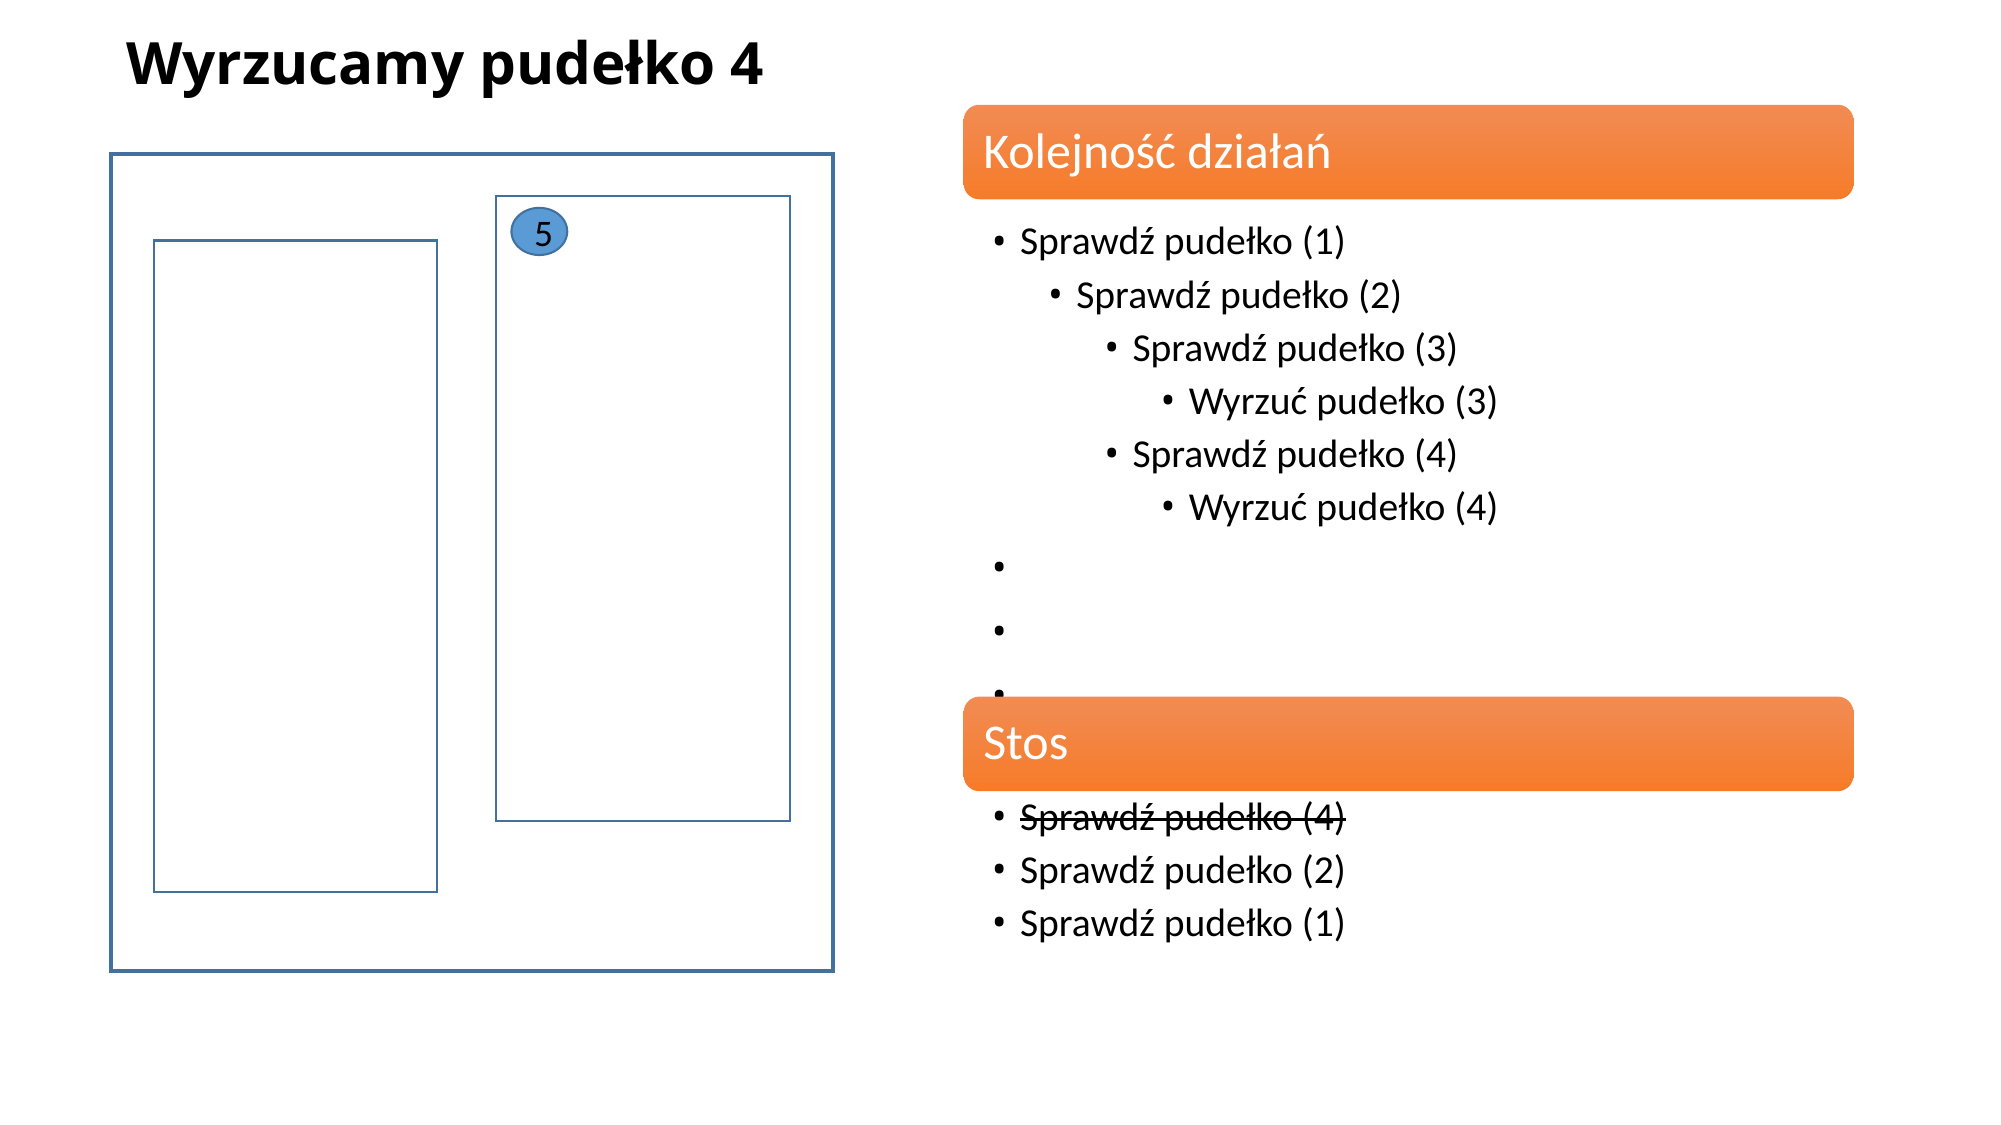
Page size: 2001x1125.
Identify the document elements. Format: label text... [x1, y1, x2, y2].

text_box [511, 215, 519, 248]
text_box [553, 210, 568, 252]
text_box Sprawdź pudełko (1) Sprawdź pudełko (2) Sprawdź pudełko (3) Wyrzuć pudełko (3) Sprawdź pudełko (4) Wyrzuć pudełko (4) [963, 215, 1854, 697]
text_box Stos [963, 696, 1854, 791]
text_box Kolejność działań [963, 106, 1854, 200]
text_box Wyrzucamy pudełko 4 [110, 19, 2000, 106]
text_box Sprawdź pudełko (4) Sprawdź pudełko (2) Sprawdź pudełko (1) [963, 791, 1854, 955]
text_box 5 [519, 201, 553, 262]
